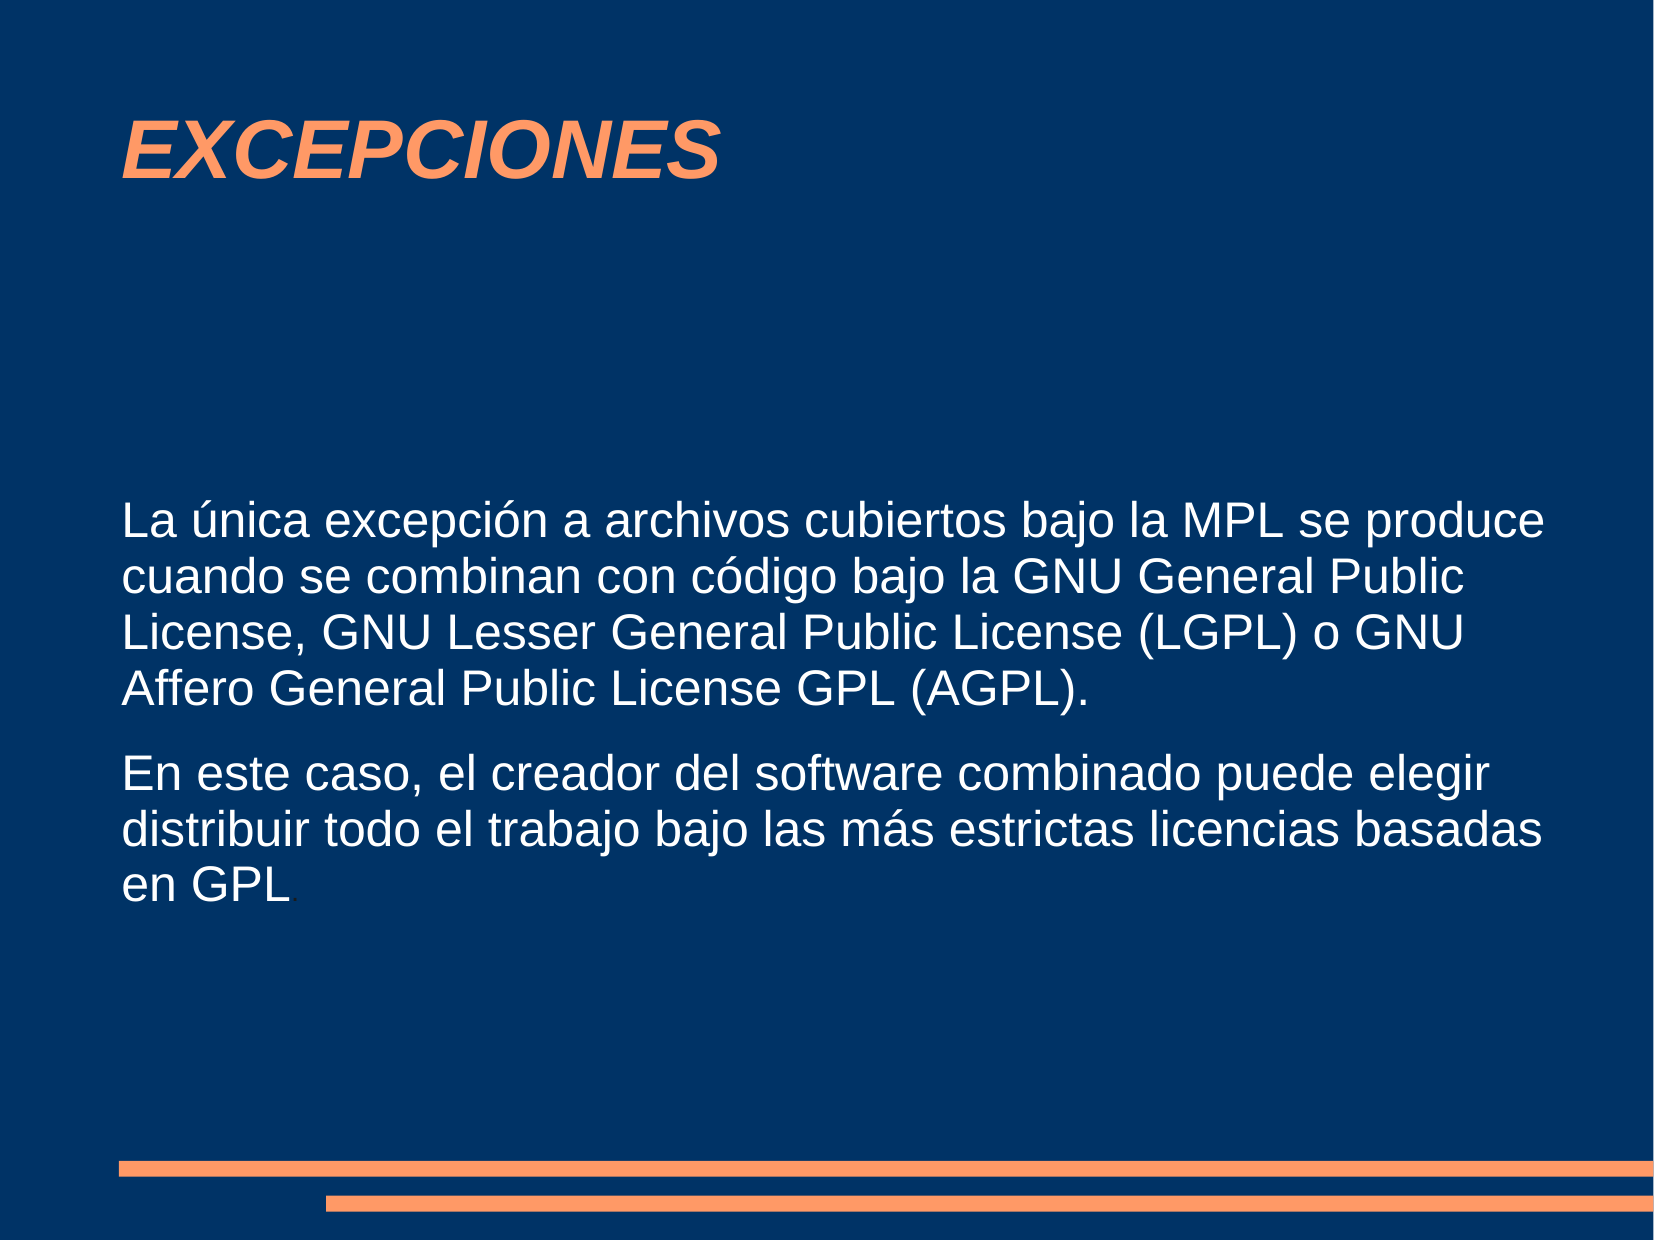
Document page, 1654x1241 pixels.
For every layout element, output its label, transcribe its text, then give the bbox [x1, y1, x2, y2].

title EXCEPCIONES [121, 46, 1534, 254]
list La única excepción a archivos cubiertos bajo la MPL se produce cuando se combinan con código bajo la GNU General Public License, GNU Lesser General Public License (LGPL) o GNU Affero General Public License GPL (AGPL). En este caso, el creador del software combinado puede elegir distribuir todo el trabajo bajo las más estrictas licencias basadas en GPL. [121, 322, 1561, 1132]
